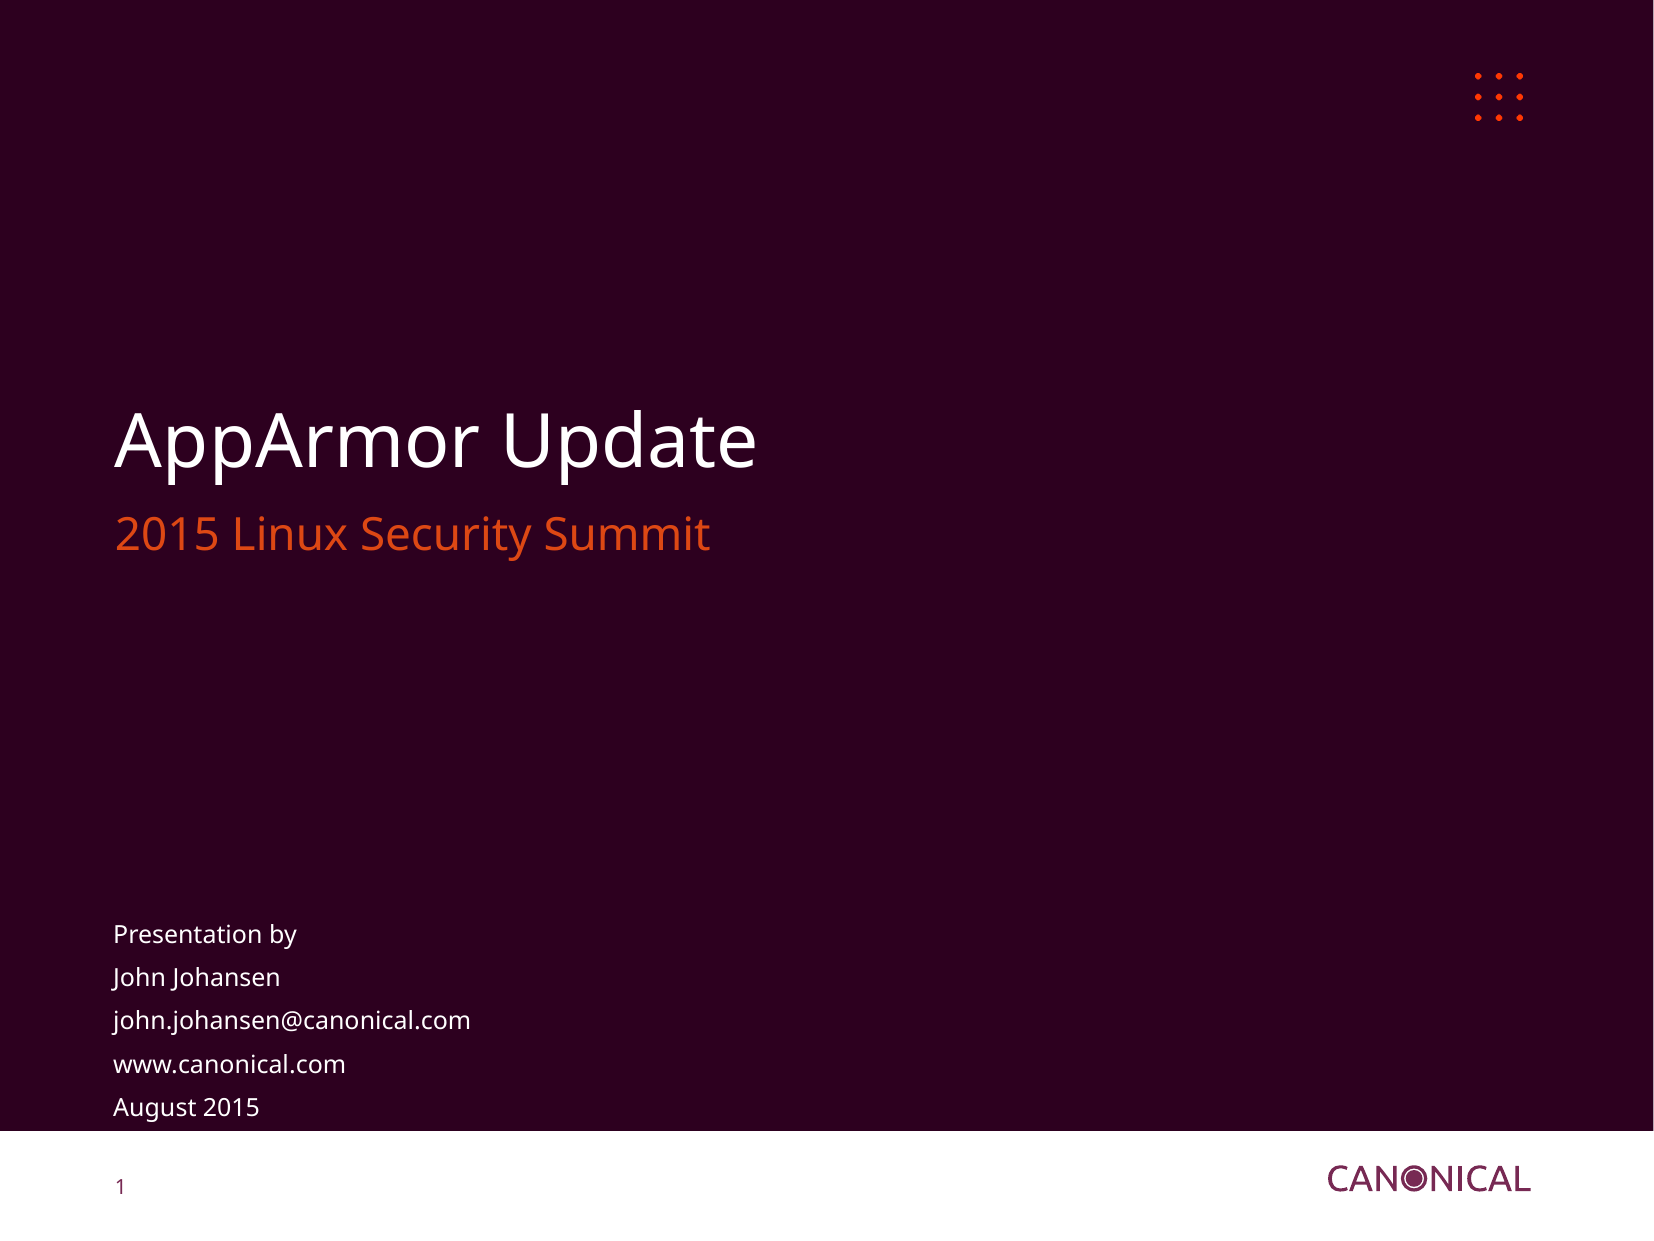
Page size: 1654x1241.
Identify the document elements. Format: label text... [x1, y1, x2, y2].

title AppArmor Update 2015 Linux Security Summit [114, 293, 1293, 637]
picture [0, 0, 1654, 1131]
list Presentation by John Johansen john.johansen@canonical.com www.canonical.com August 2015 [113, 913, 817, 1171]
